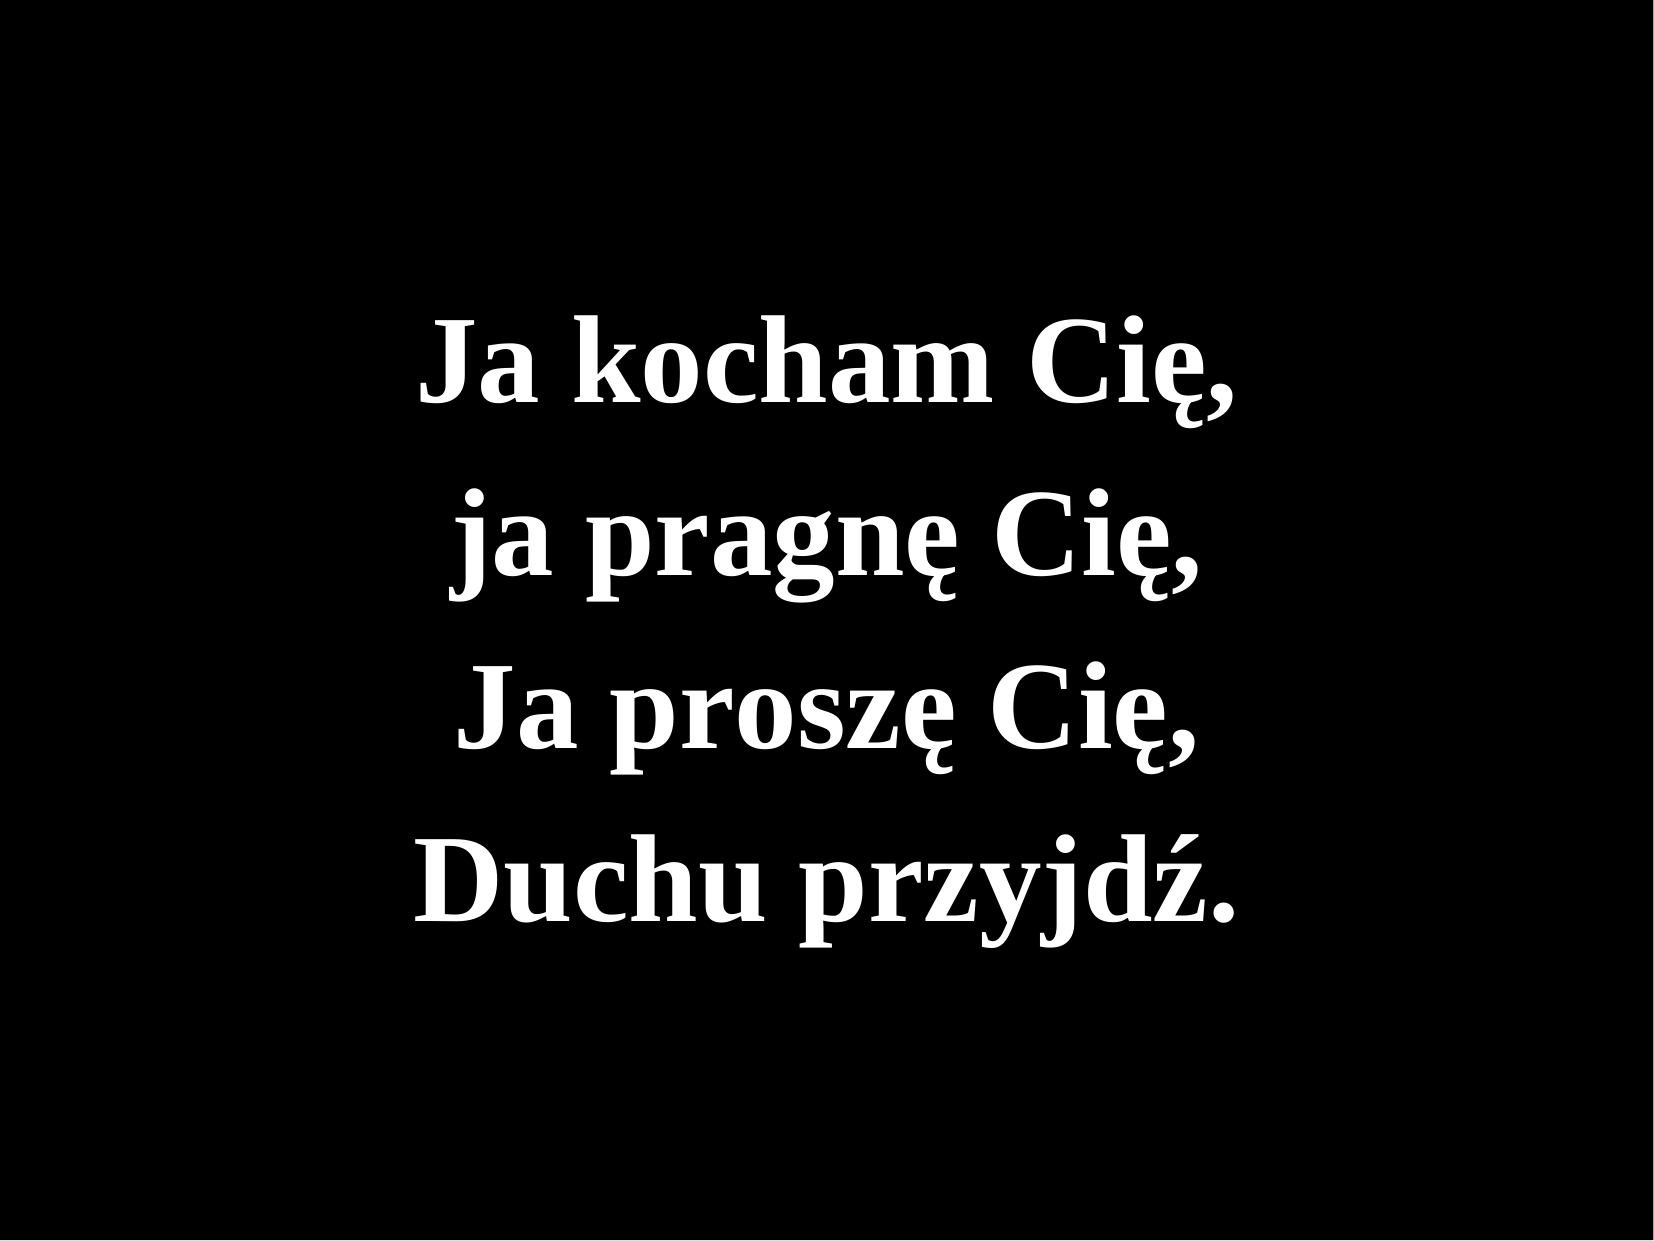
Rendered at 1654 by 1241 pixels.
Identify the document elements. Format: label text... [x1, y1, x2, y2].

title Ja kocham Cię, ppp ja pragnę Cię, ppp Ja proszę Cię, ppp Duchu przyjdź. [0, 0, 1654, 1241]
